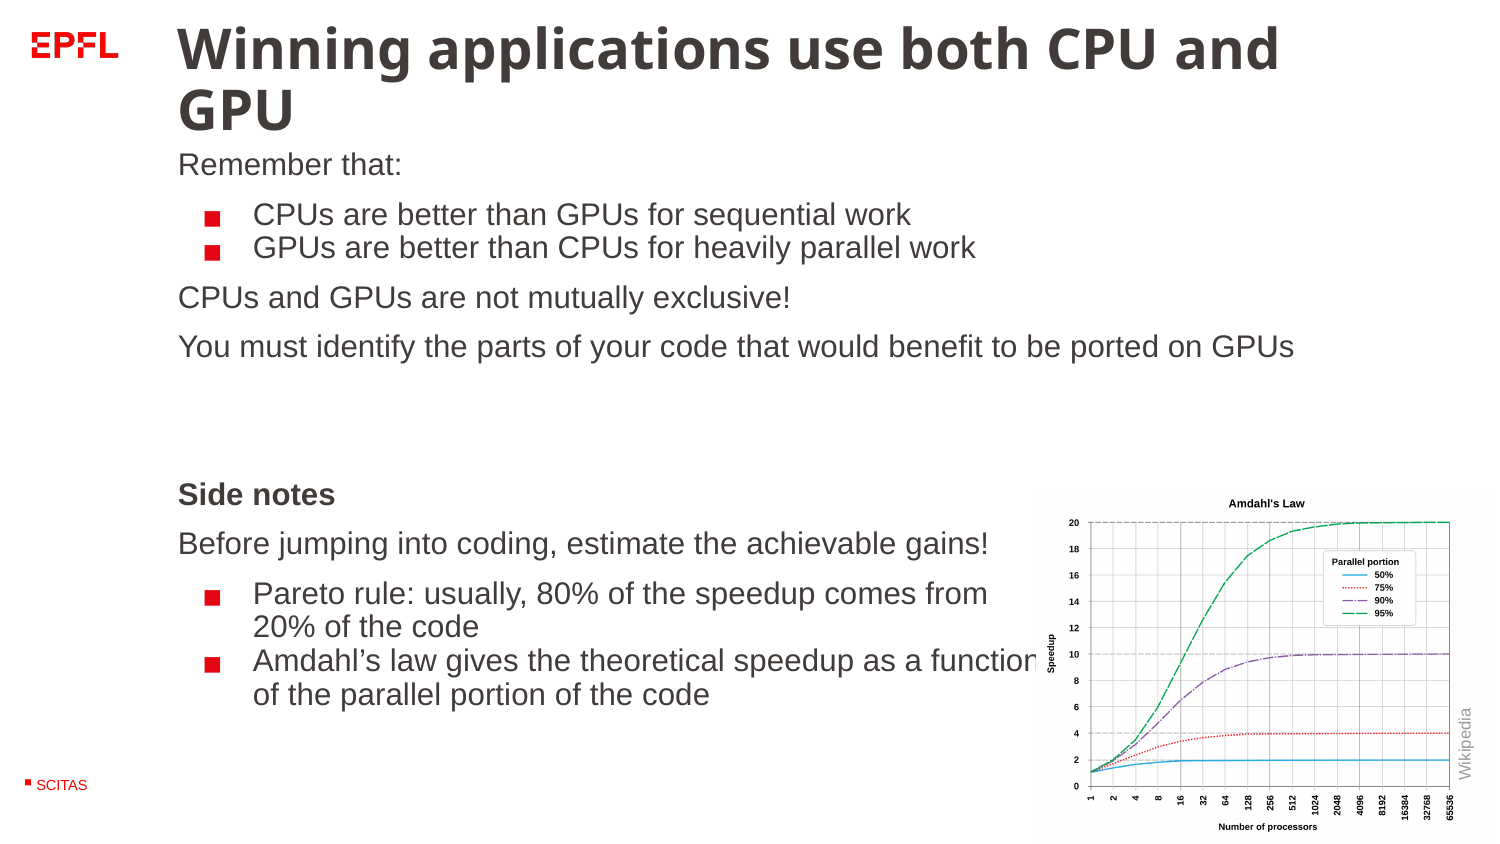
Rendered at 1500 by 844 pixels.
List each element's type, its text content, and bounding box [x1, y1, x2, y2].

text_box Wikipedia [1438, 133, 1489, 796]
picture [21, 21, 129, 69]
picture [1036, 488, 1492, 844]
list Remember that: CPUs are better than GPUs for sequential work GPUs are better than CPUs for heavily parallel work CPUs and GPUs are not mutually exclusive! You must identify the parts of your code that would benefit to be ported on GPUs Side notes Before jumping into coding, estimate the achievable gains! Pareto rule: usually, 80% of the speedup comes from 20% of the code Amdahl’s law gives the theoretical speedup as a function of the parallel portion of the code [148, 198, 1416, 844]
title Winning applications use both CPU and GPU [148, 21, 1416, 198]
